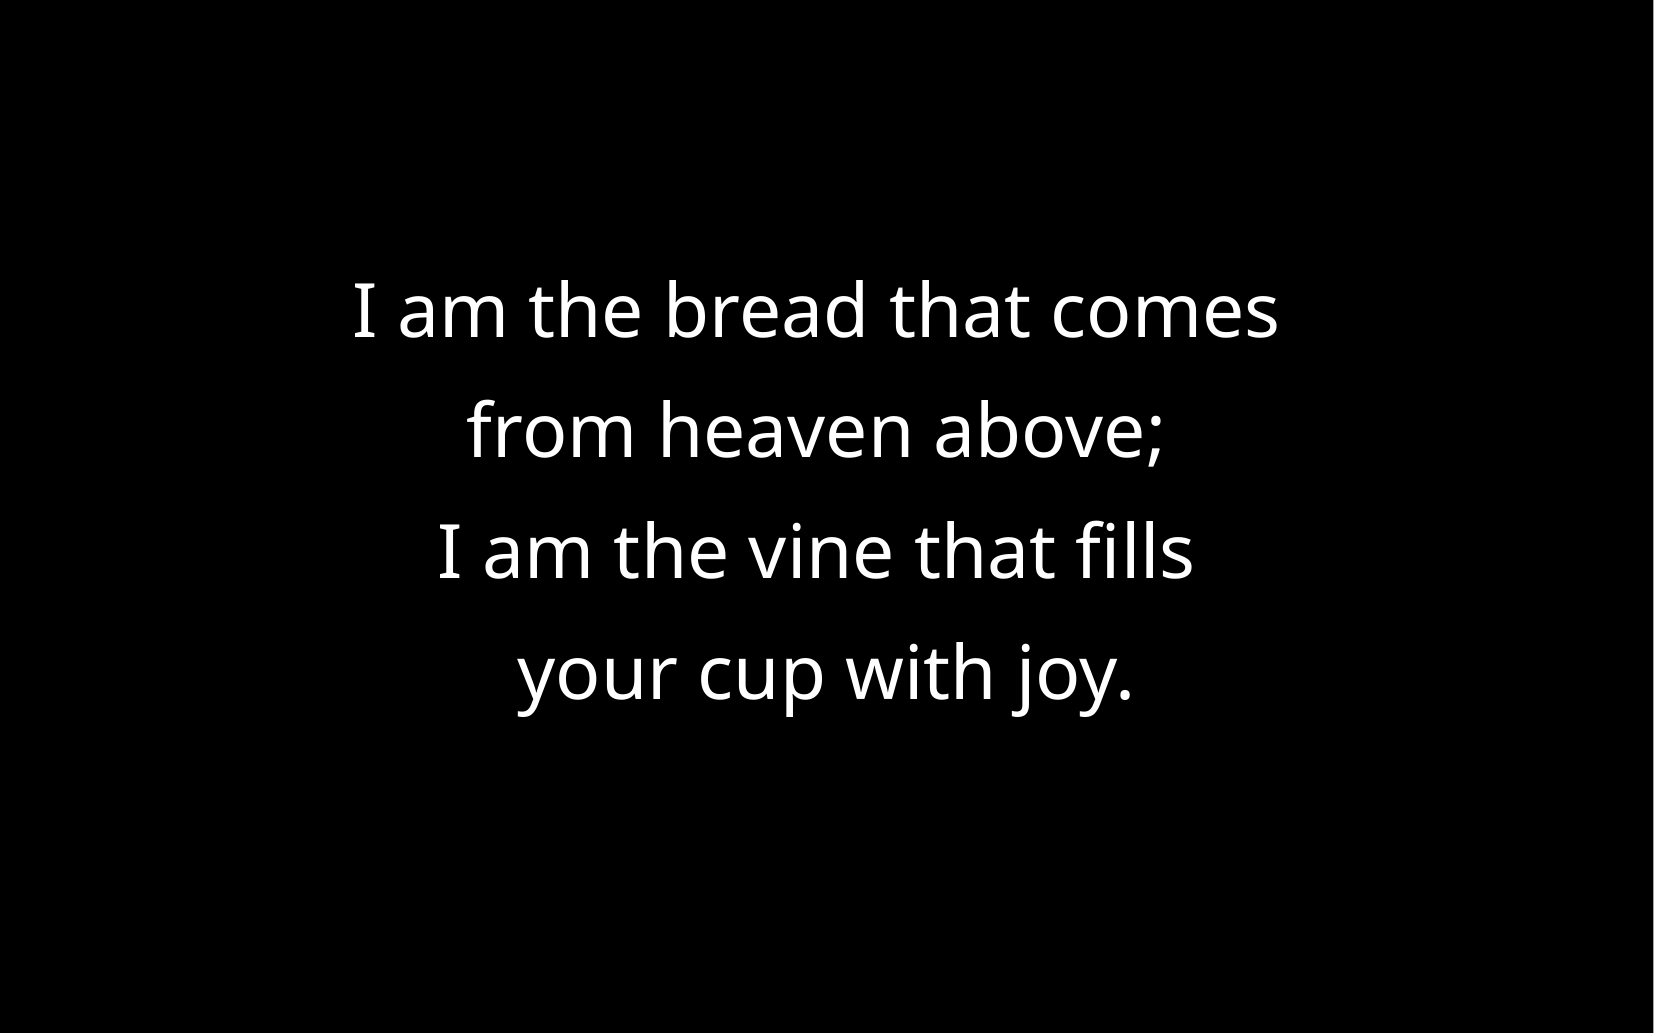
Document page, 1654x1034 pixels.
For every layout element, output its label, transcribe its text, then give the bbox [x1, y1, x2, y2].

list I am the bread that comes from heaven above; I am the vine that fills your cup with joy. [0, 255, 1653, 855]
